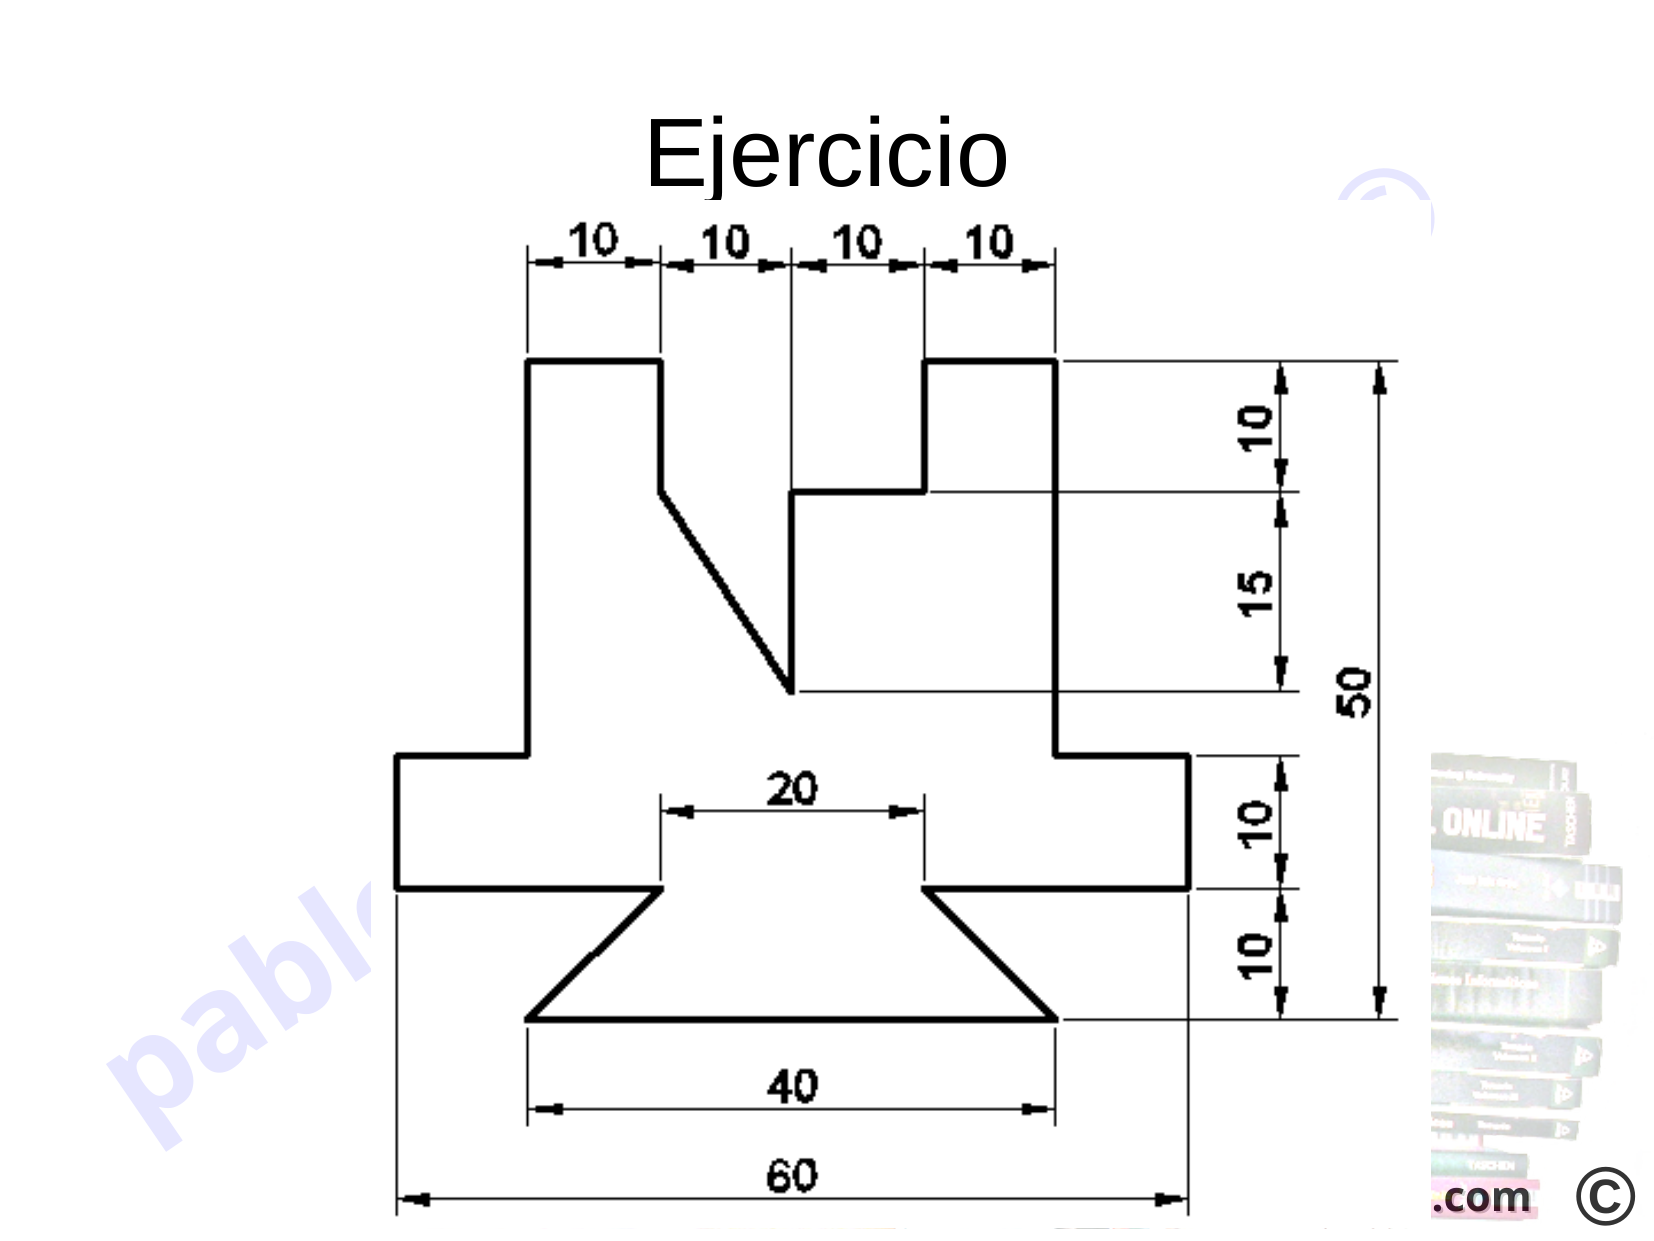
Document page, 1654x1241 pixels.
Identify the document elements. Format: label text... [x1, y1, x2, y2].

title Ejercicio [82, 49, 1571, 257]
picture [371, 200, 1654, 1229]
